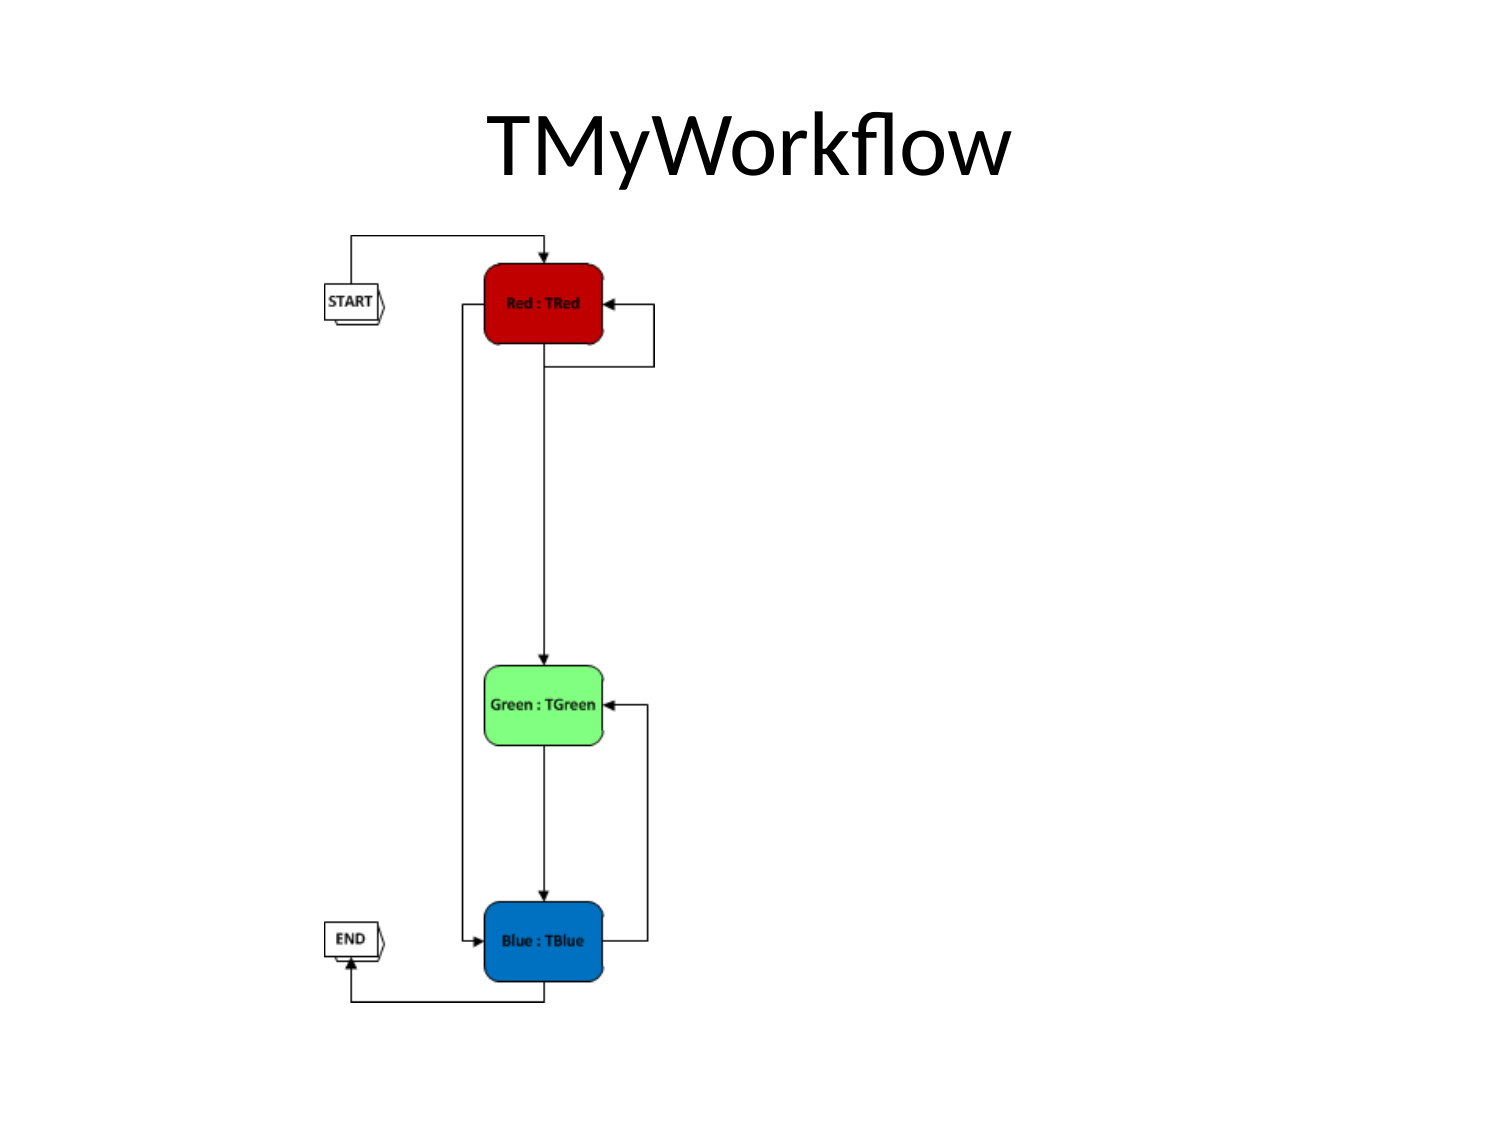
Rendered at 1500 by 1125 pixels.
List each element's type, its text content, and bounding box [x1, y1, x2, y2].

title TMyWorkflow [75, 45, 1425, 233]
picture [324, 235, 655, 1003]
